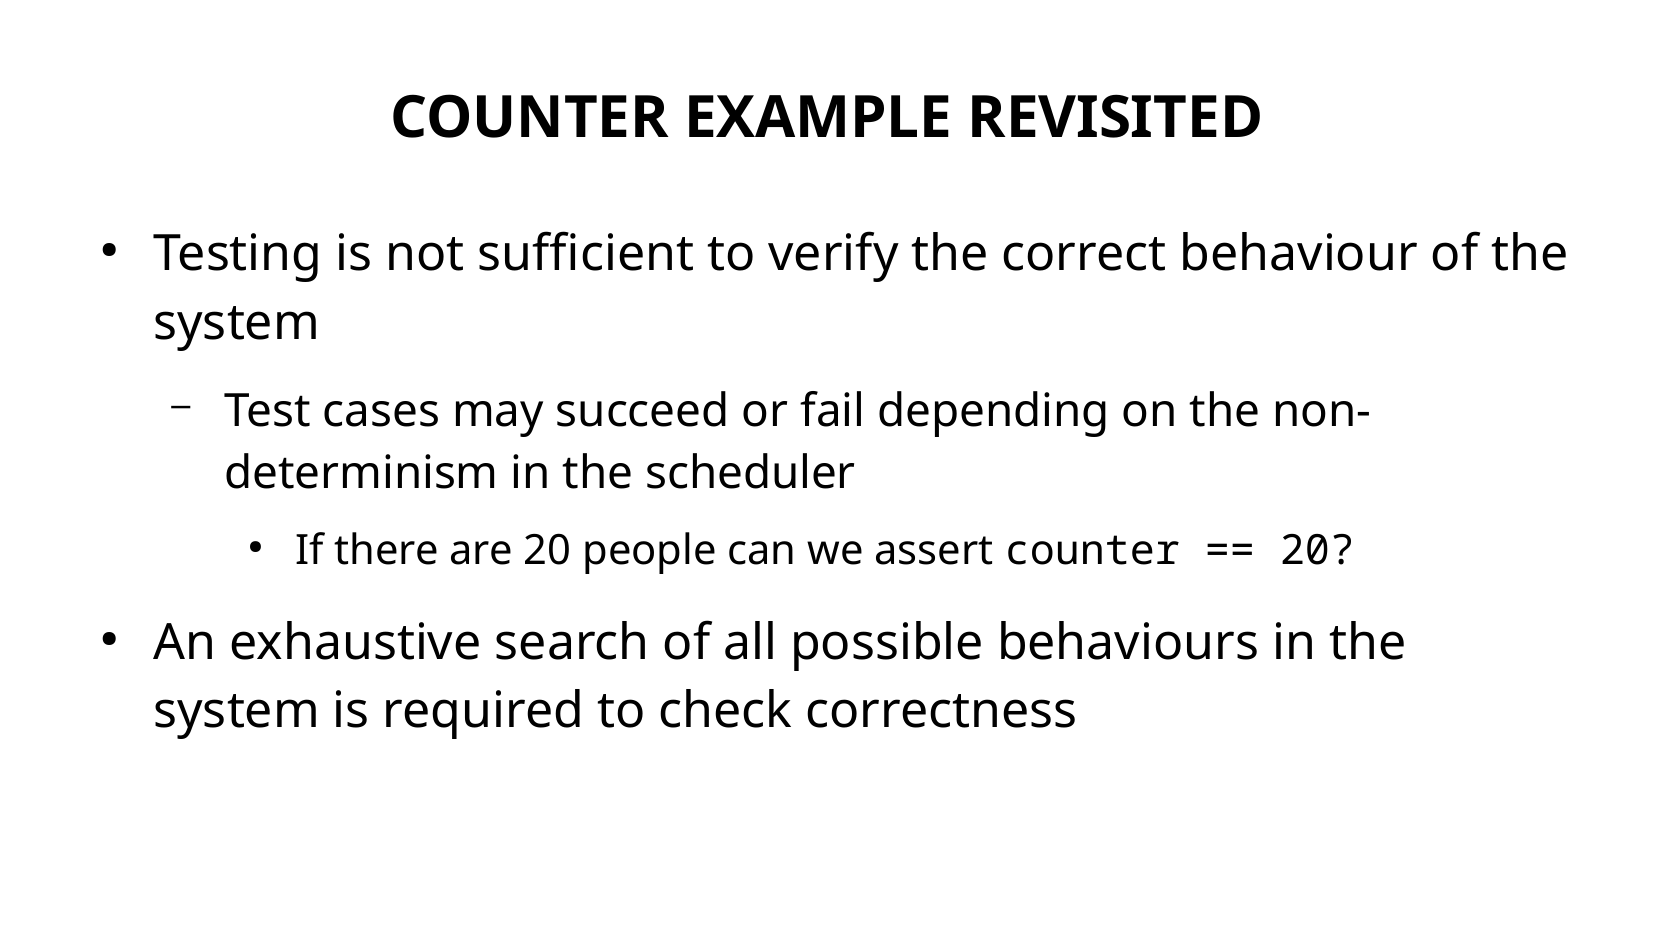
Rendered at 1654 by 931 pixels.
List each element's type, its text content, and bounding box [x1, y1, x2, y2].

title COUNTER EXAMPLE REVISITED [82, 36, 1571, 193]
list Testing is not sufficient to verify the correct behaviour of the system Test cases may succeed or fail depending on the non-determinism in the scheduler If there are 20 people can we assert counter == 20? An exhaustive search of all possible behaviours in the system is required to check correctness [82, 217, 1571, 757]
